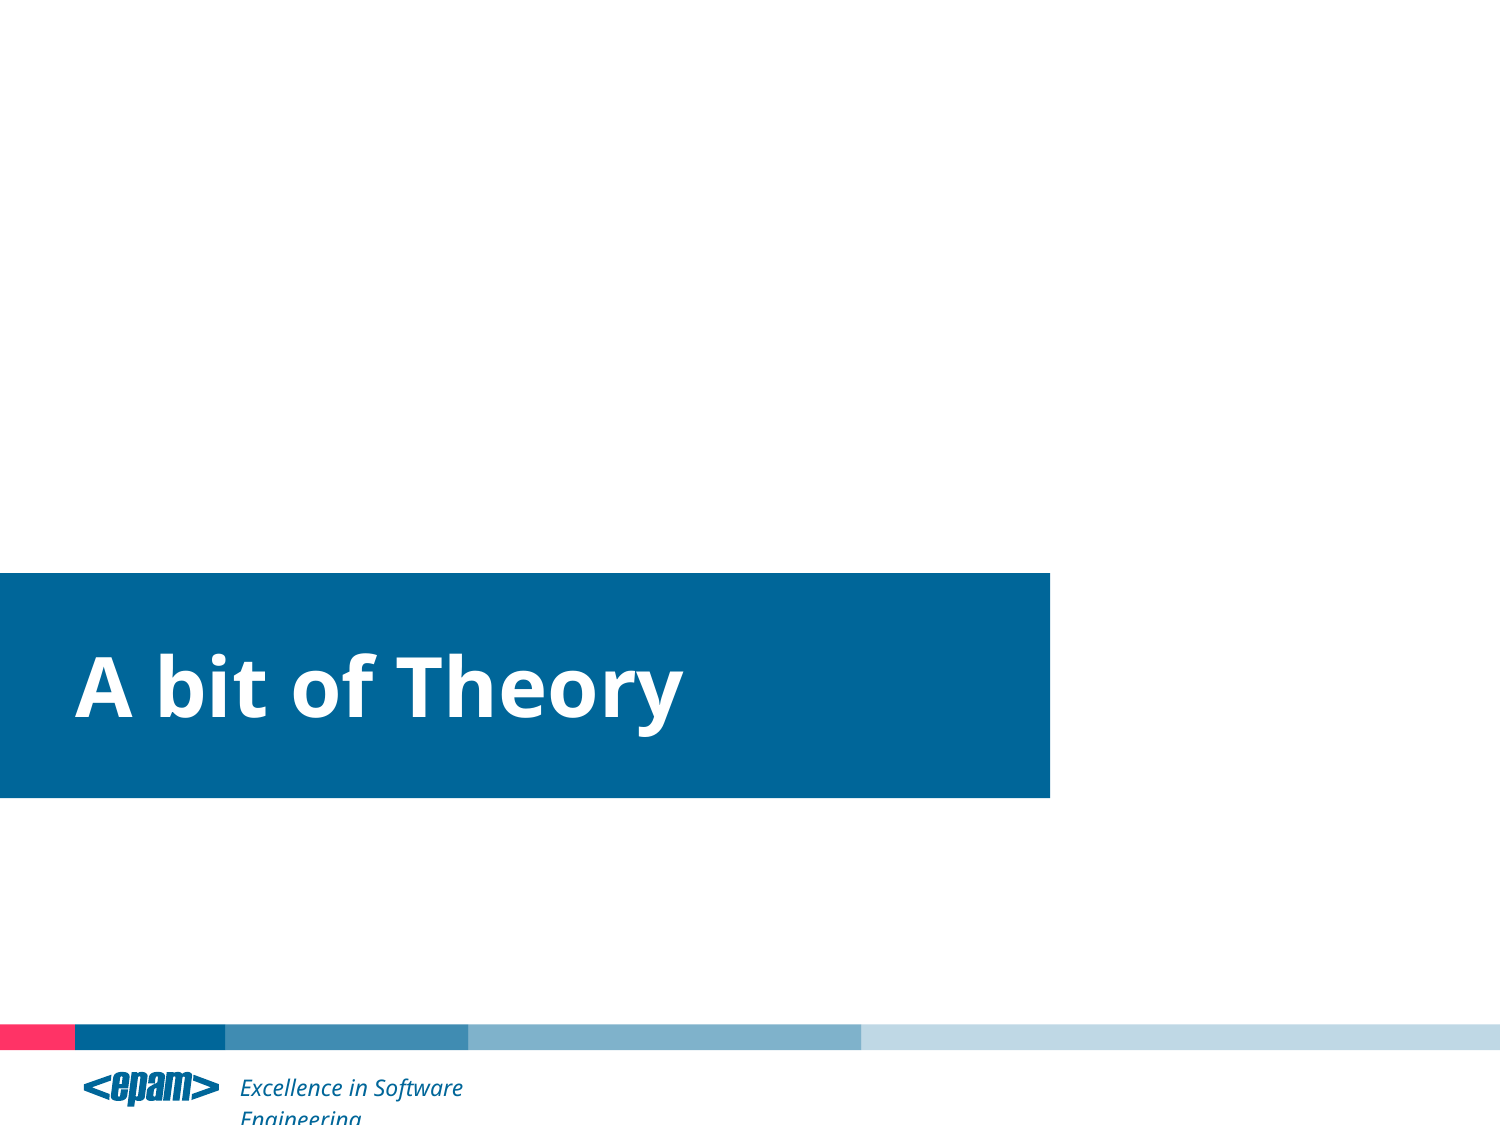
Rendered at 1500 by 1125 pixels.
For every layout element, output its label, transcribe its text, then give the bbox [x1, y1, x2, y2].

title A bit of Theory [0, 573, 1051, 799]
